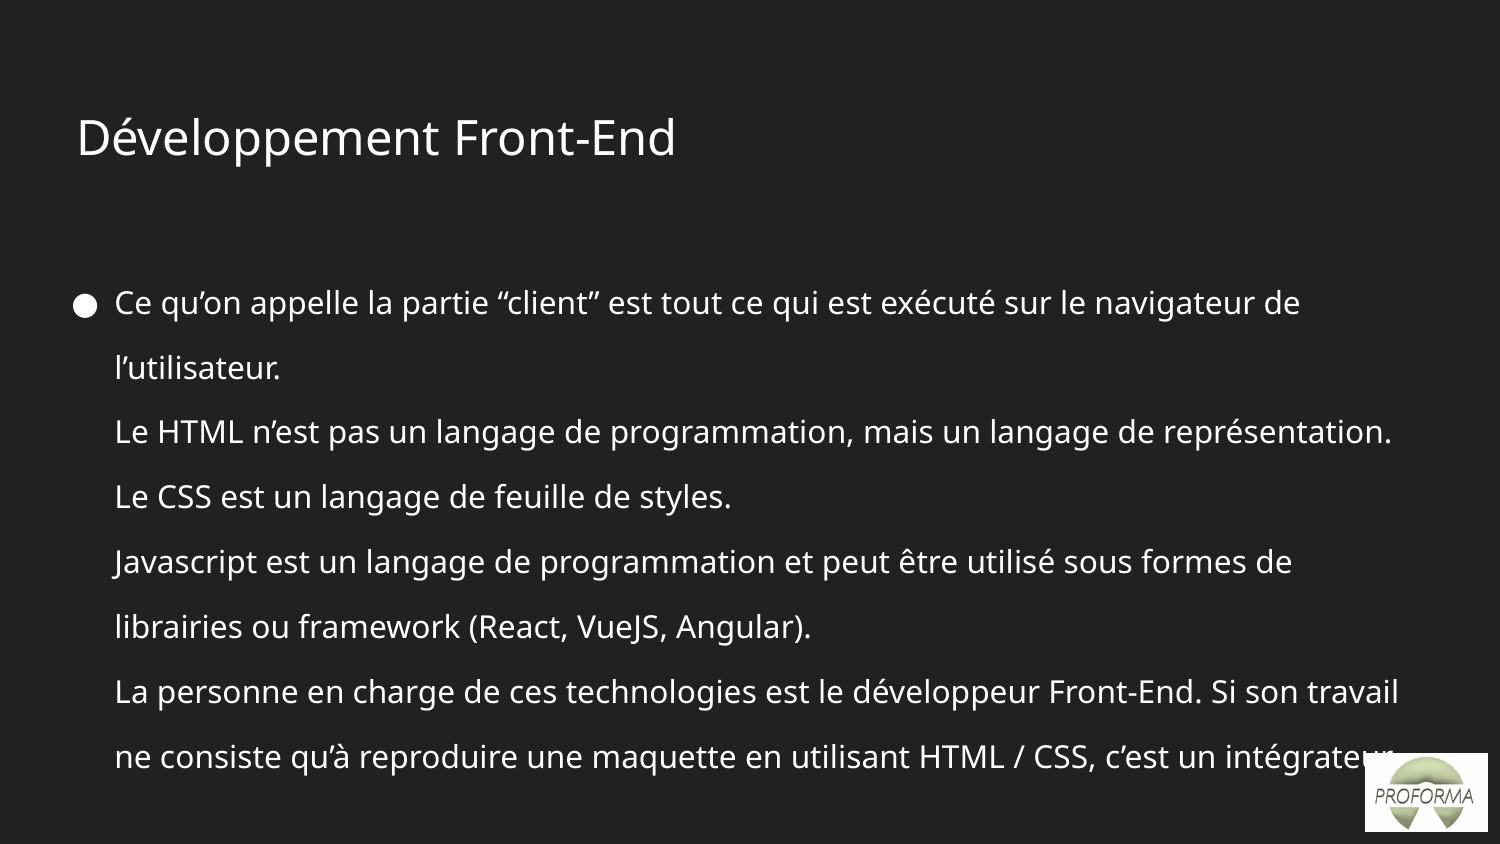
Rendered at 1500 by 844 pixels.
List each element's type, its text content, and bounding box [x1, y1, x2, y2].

title Ce qu’on appelle la partie “client” est tout ce qui est exécuté sur le navigateur de l’utilisateur. Le HTML n’est pas un langage de programmation, mais un langage de représentation. Le CSS est un langage de feuille de styles. Javascript est un langage de programmation et peut être utilisé sous formes de librairies ou framework (React, VueJS, Angular). La personne en charge de ces technologies est le développeur Front-End. Si son travail ne consiste qu’à reproduire une maquette en utilisant HTML / CSS, c’est un intégrateur. [42, 190, 1425, 793]
picture [1365, 753, 1488, 832]
title Développement Front-End [61, 88, 1306, 185]
